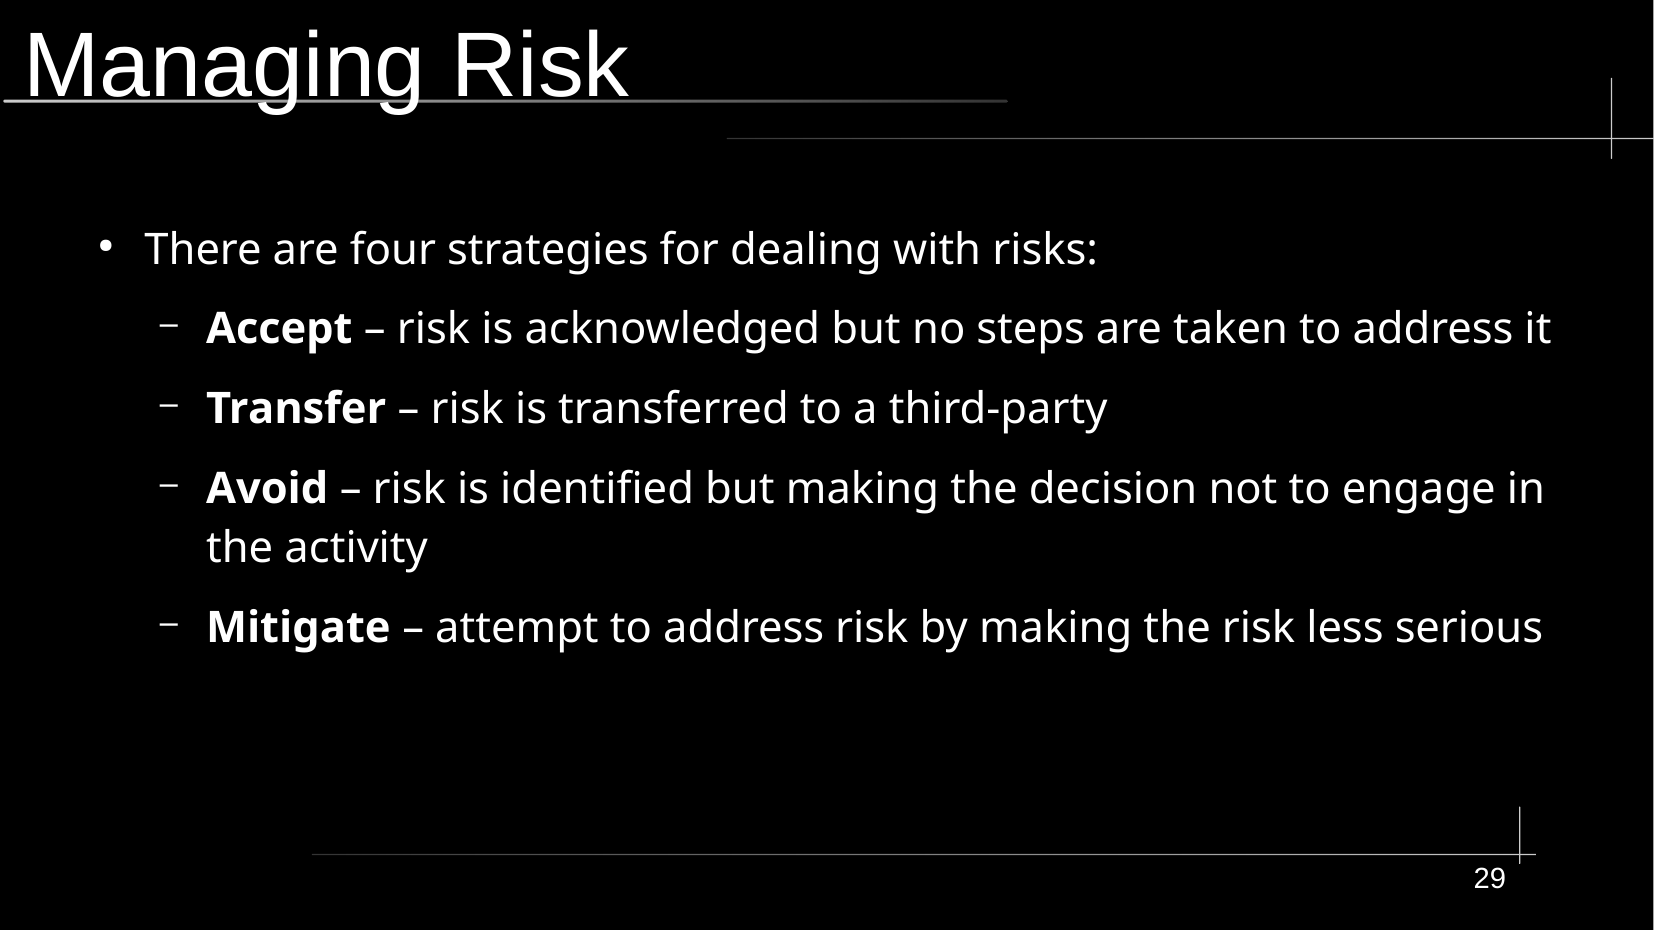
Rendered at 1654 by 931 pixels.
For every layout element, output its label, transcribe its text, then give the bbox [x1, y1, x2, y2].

list There are four strategies for dealing with risks: Accept – risk is acknowledged but no steps are taken to address it Transfer – risk is transferred to a third-party Avoid – risk is identified but making the decision not to engage in the activity Mitigate – attempt to address risk by making the risk less serious [82, 217, 1571, 758]
title Managing Risk [23, 11, 1589, 119]
